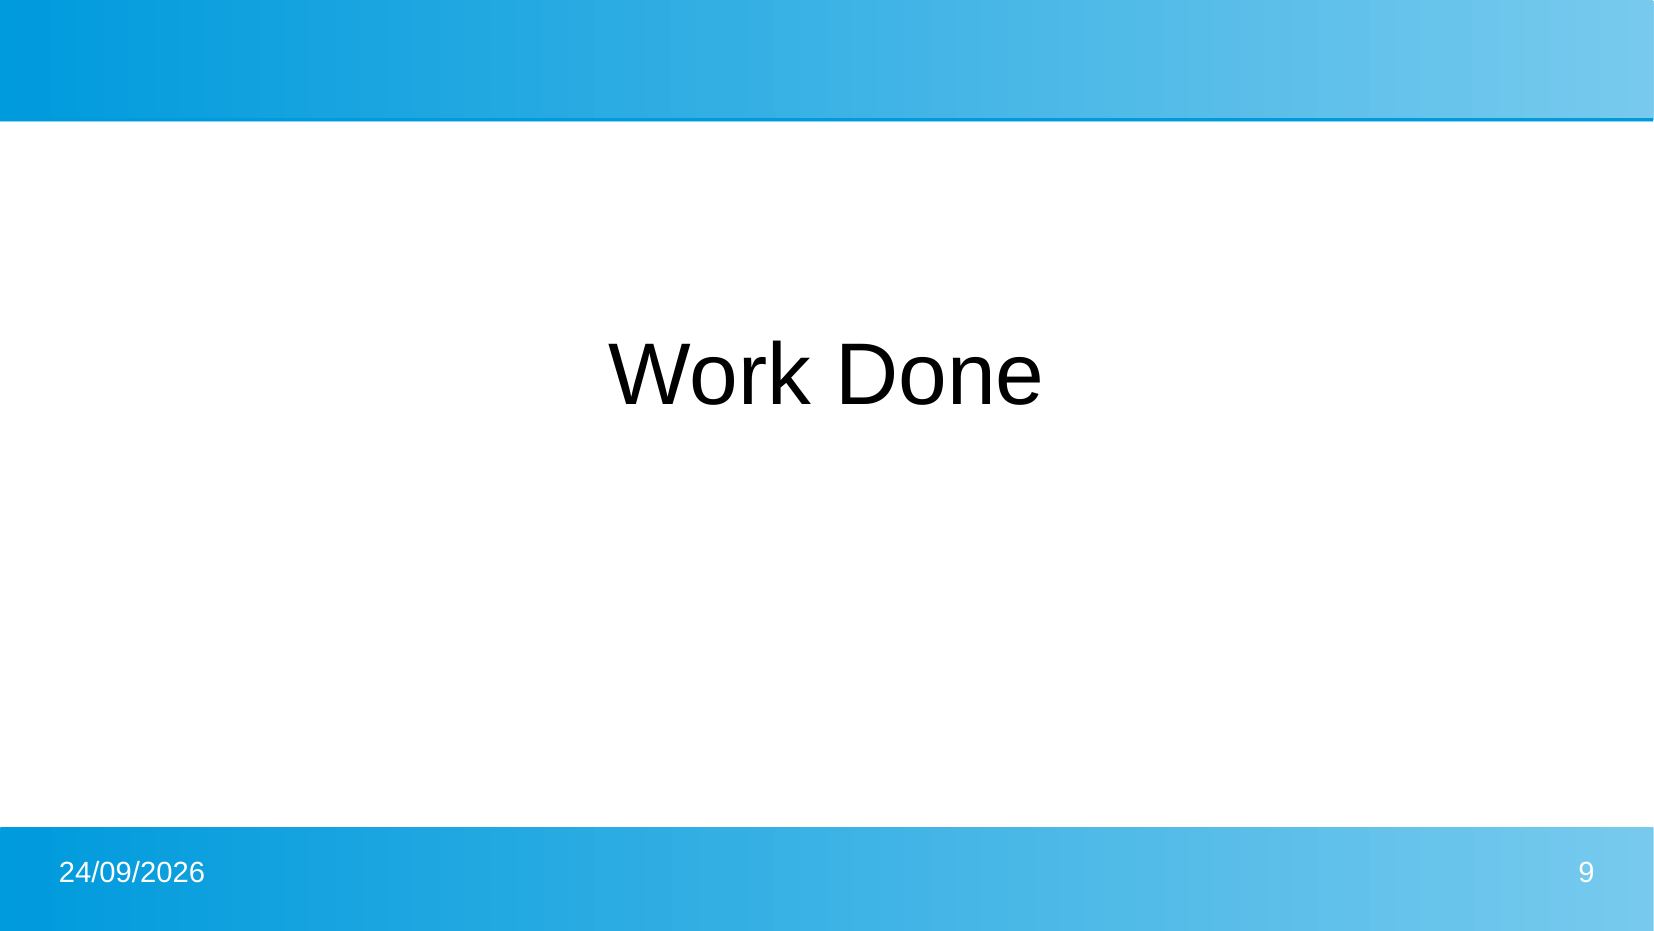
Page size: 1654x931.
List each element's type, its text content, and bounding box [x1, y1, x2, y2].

title Work Done [59, 325, 1595, 424]
